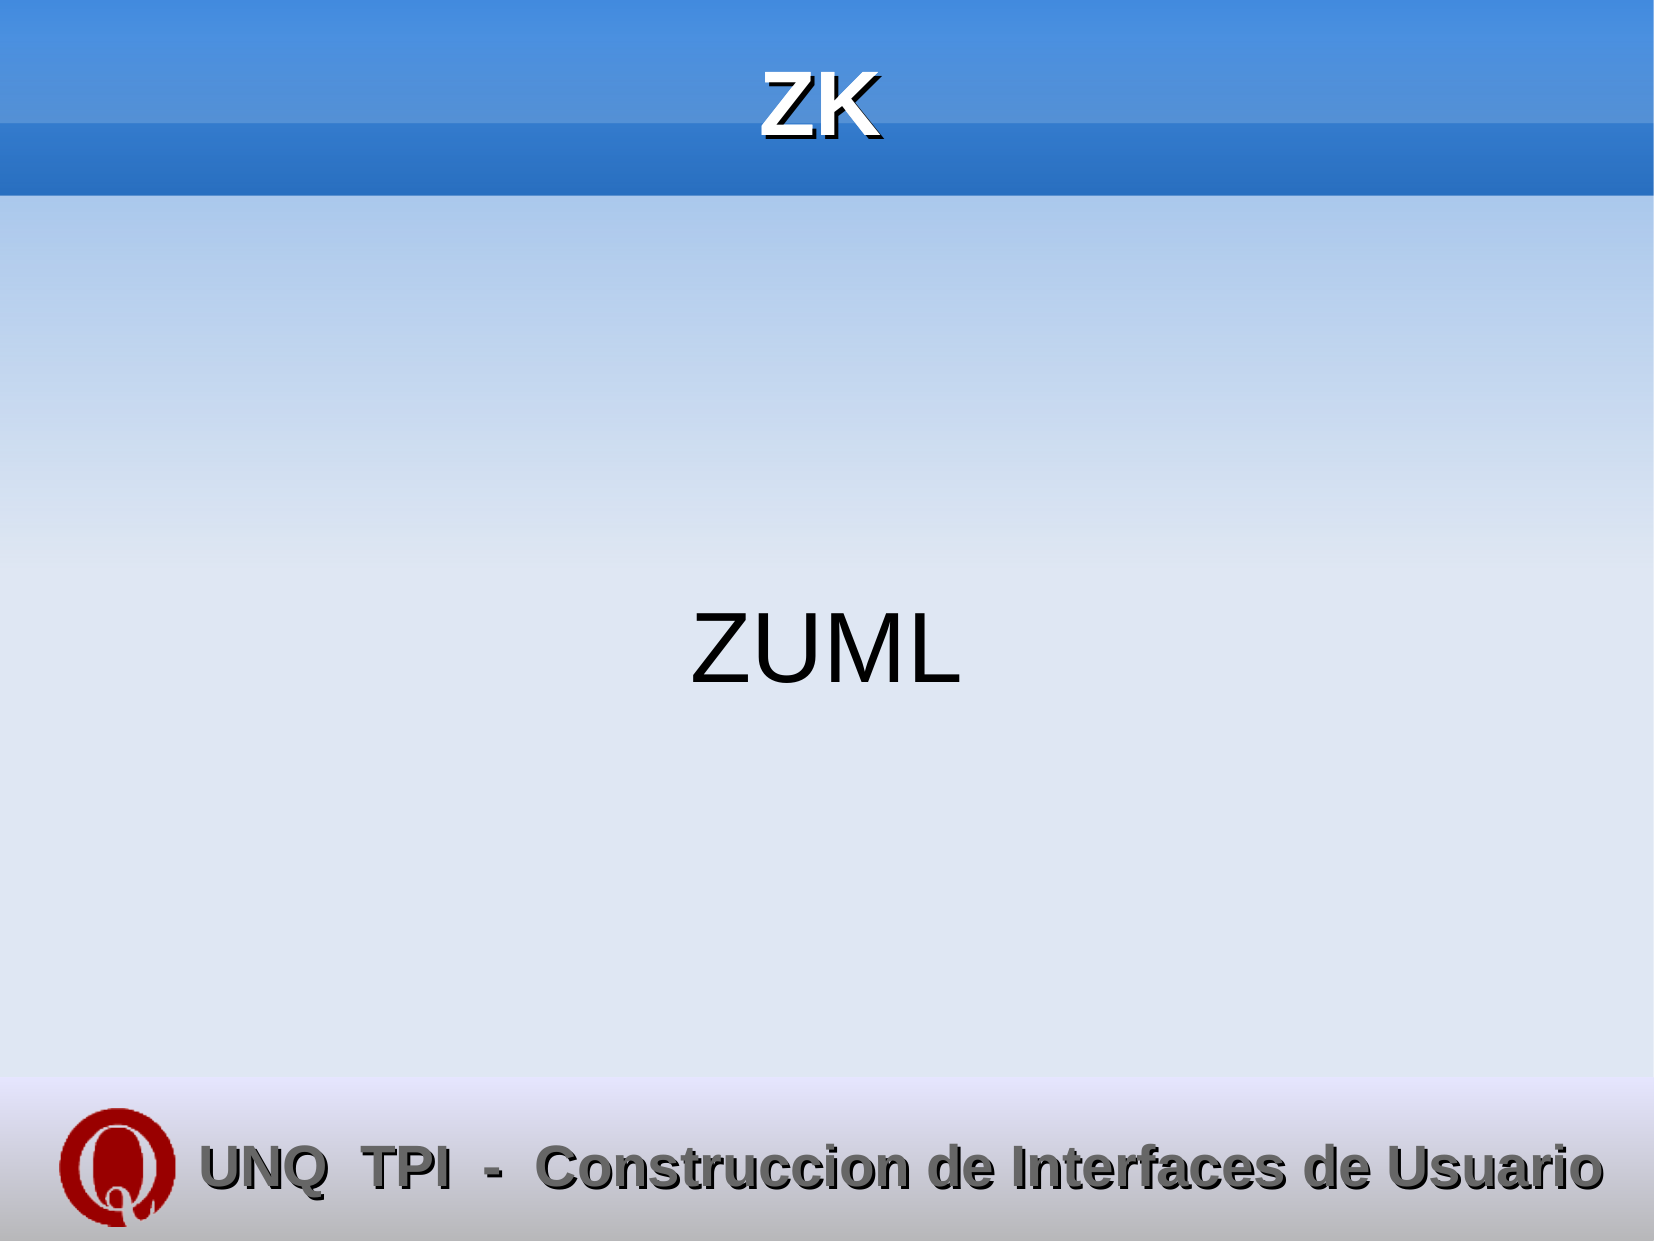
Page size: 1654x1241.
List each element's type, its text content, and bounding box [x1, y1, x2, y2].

title UNQ TPI - Construccion de Interfaces de Usuario [0, 1077, 1654, 1241]
picture [0, 0, 1654, 1077]
list ZUML [82, 290, 1571, 1077]
picture [59, 1108, 178, 1227]
title ZK [76, 0, 1566, 208]
